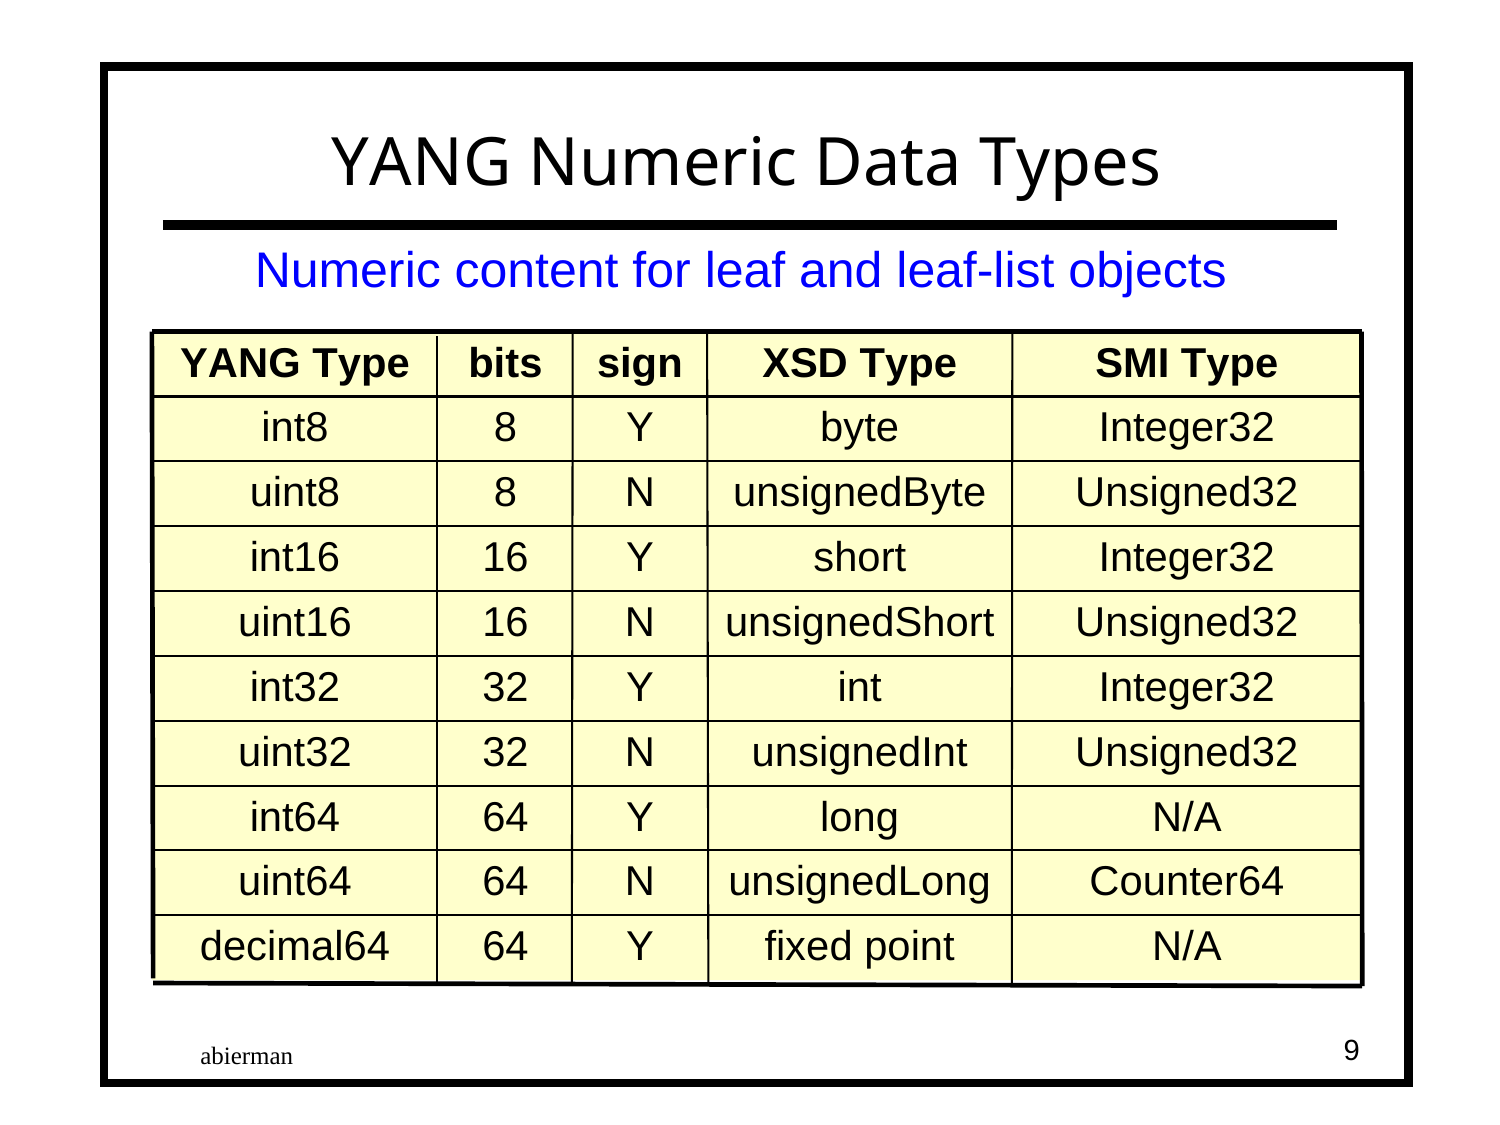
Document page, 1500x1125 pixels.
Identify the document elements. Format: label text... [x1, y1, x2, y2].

title YANG Numeric Data Types [162, 74, 1332, 213]
text_box Unsigned32 [1013, 722, 1359, 785]
text_box uint64 [156, 851, 436, 914]
text_box 8 [439, 398, 571, 460]
text_box byte [709, 398, 1011, 460]
text_box Y [574, 787, 707, 849]
text_box Unsigned32 [1014, 462, 1359, 525]
text_box unsignedShort [709, 592, 1011, 655]
text_box N [573, 851, 707, 914]
text_box 64 [439, 787, 571, 849]
text_box Y [574, 527, 706, 590]
text_box Counter64 [1013, 851, 1359, 914]
text_box N/A [1013, 916, 1359, 981]
text_box uint8 [155, 462, 436, 525]
text_box N [574, 462, 706, 525]
text_box sign [574, 334, 706, 395]
text_box N [574, 592, 706, 655]
text_box 32 [439, 722, 571, 785]
text_box Integer32 [1014, 527, 1359, 590]
text_box N [574, 722, 706, 785]
text_box bits [439, 334, 571, 395]
text_box Integer32 [1014, 398, 1359, 460]
text_box int8 [155, 398, 436, 460]
text_box XSD Type [709, 334, 1011, 395]
text_box N/A [1013, 787, 1359, 849]
text_box int64 [156, 787, 436, 849]
text_box Numeric content for leaf and leaf-list objects [239, 234, 1251, 307]
text_box fixed point [710, 916, 1010, 981]
text_box unsignedLong [710, 851, 1010, 914]
text_box int32 [155, 657, 436, 720]
text_box 16 [439, 592, 571, 655]
text_box 64 [439, 916, 570, 981]
text_box Y [574, 398, 706, 460]
text_box uint16 [155, 592, 436, 655]
text_box unsignedByte [709, 462, 1011, 525]
text_box unsignedInt [709, 722, 1010, 785]
text_box int16 [155, 527, 436, 590]
text_box Y [574, 657, 706, 720]
text_box Y [573, 916, 707, 981]
text_box 32 [439, 657, 571, 720]
text_box long [710, 787, 1010, 849]
text_box int [709, 657, 1011, 720]
text_box Unsigned32 [1014, 592, 1359, 655]
text_box 16 [439, 527, 571, 590]
text_box decimal64 [151, 916, 436, 981]
text_box uint32 [155, 722, 436, 785]
text_box 8 [439, 462, 571, 525]
text_box SMI Type [1014, 334, 1359, 395]
text_box short [709, 527, 1011, 590]
text_box Integer32 [1014, 657, 1359, 720]
text_box YANG Type [155, 334, 439, 395]
text_box 64 [439, 851, 570, 914]
